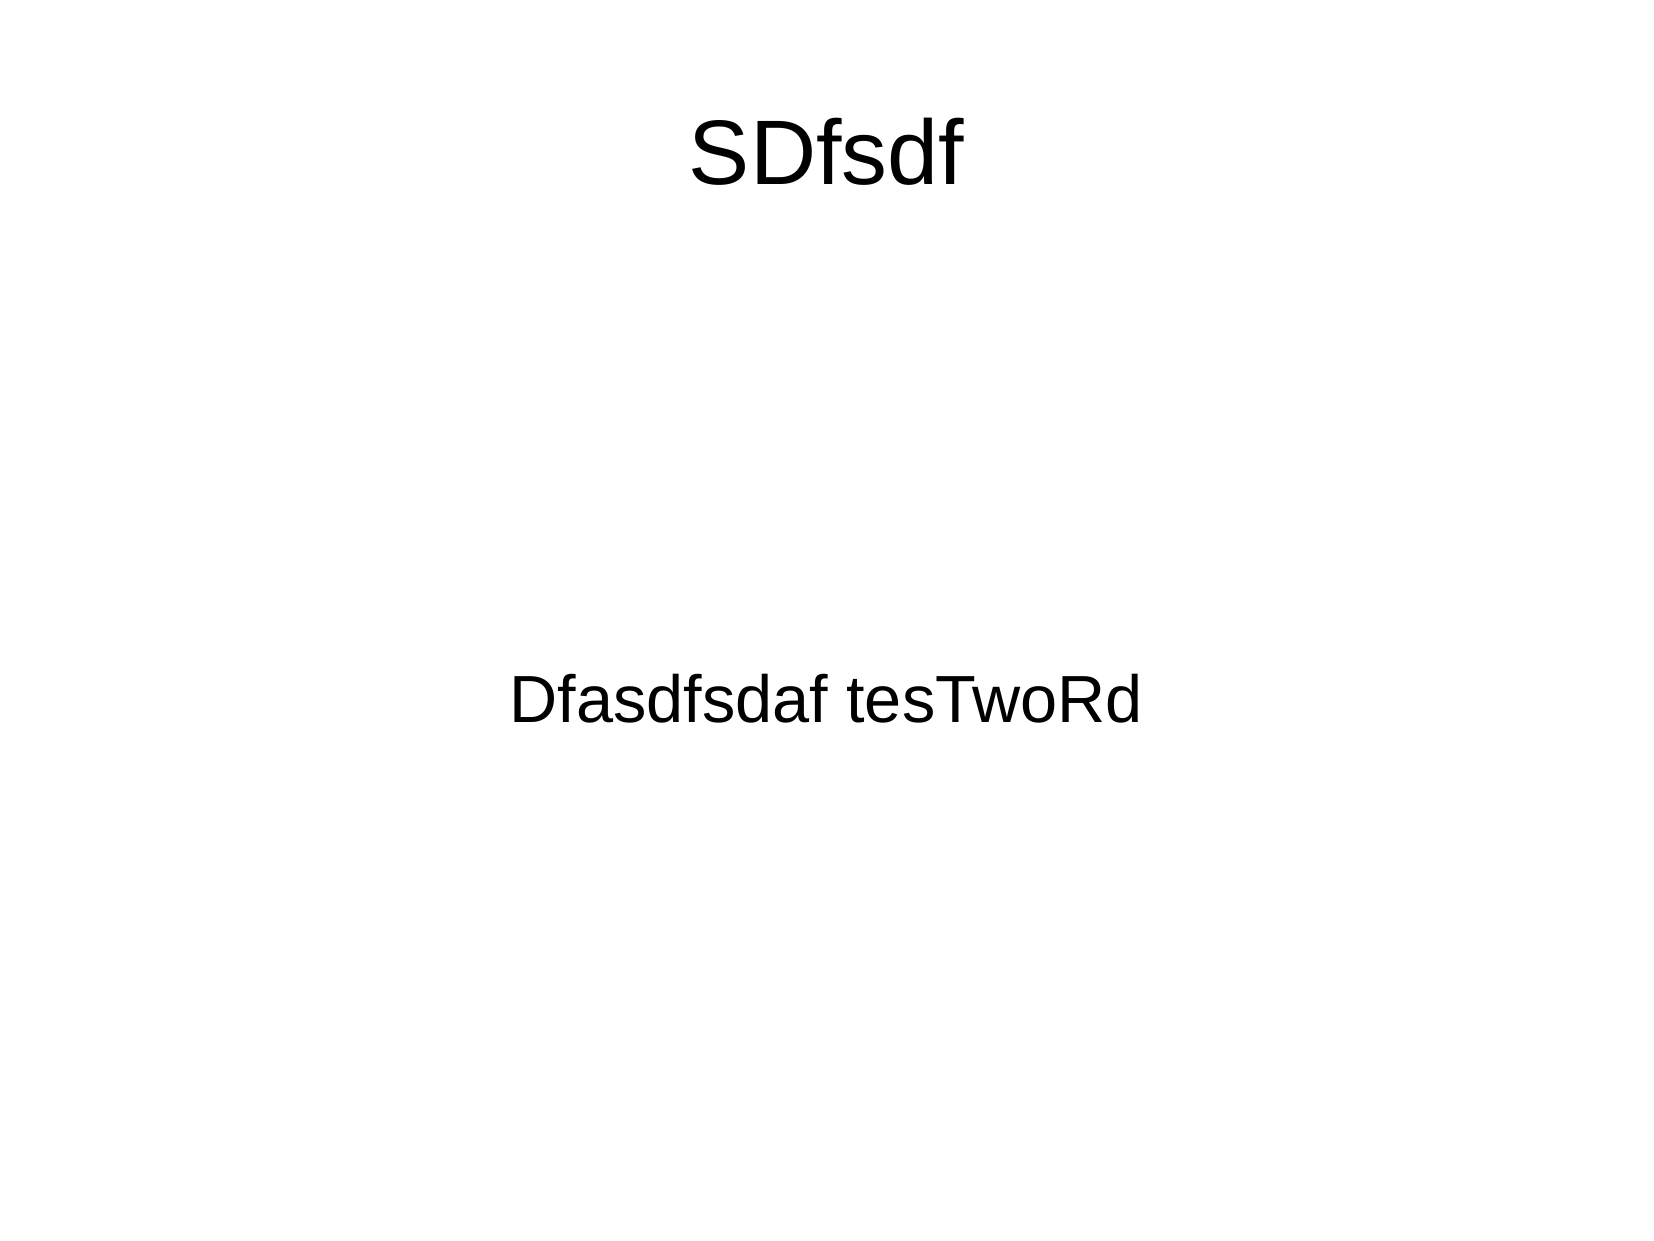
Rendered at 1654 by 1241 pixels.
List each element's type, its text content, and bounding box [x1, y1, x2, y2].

subtitle Dfasdfsdaf tesTwoRd [82, 297, 1571, 1102]
title SDfsdf [82, 56, 1571, 250]
